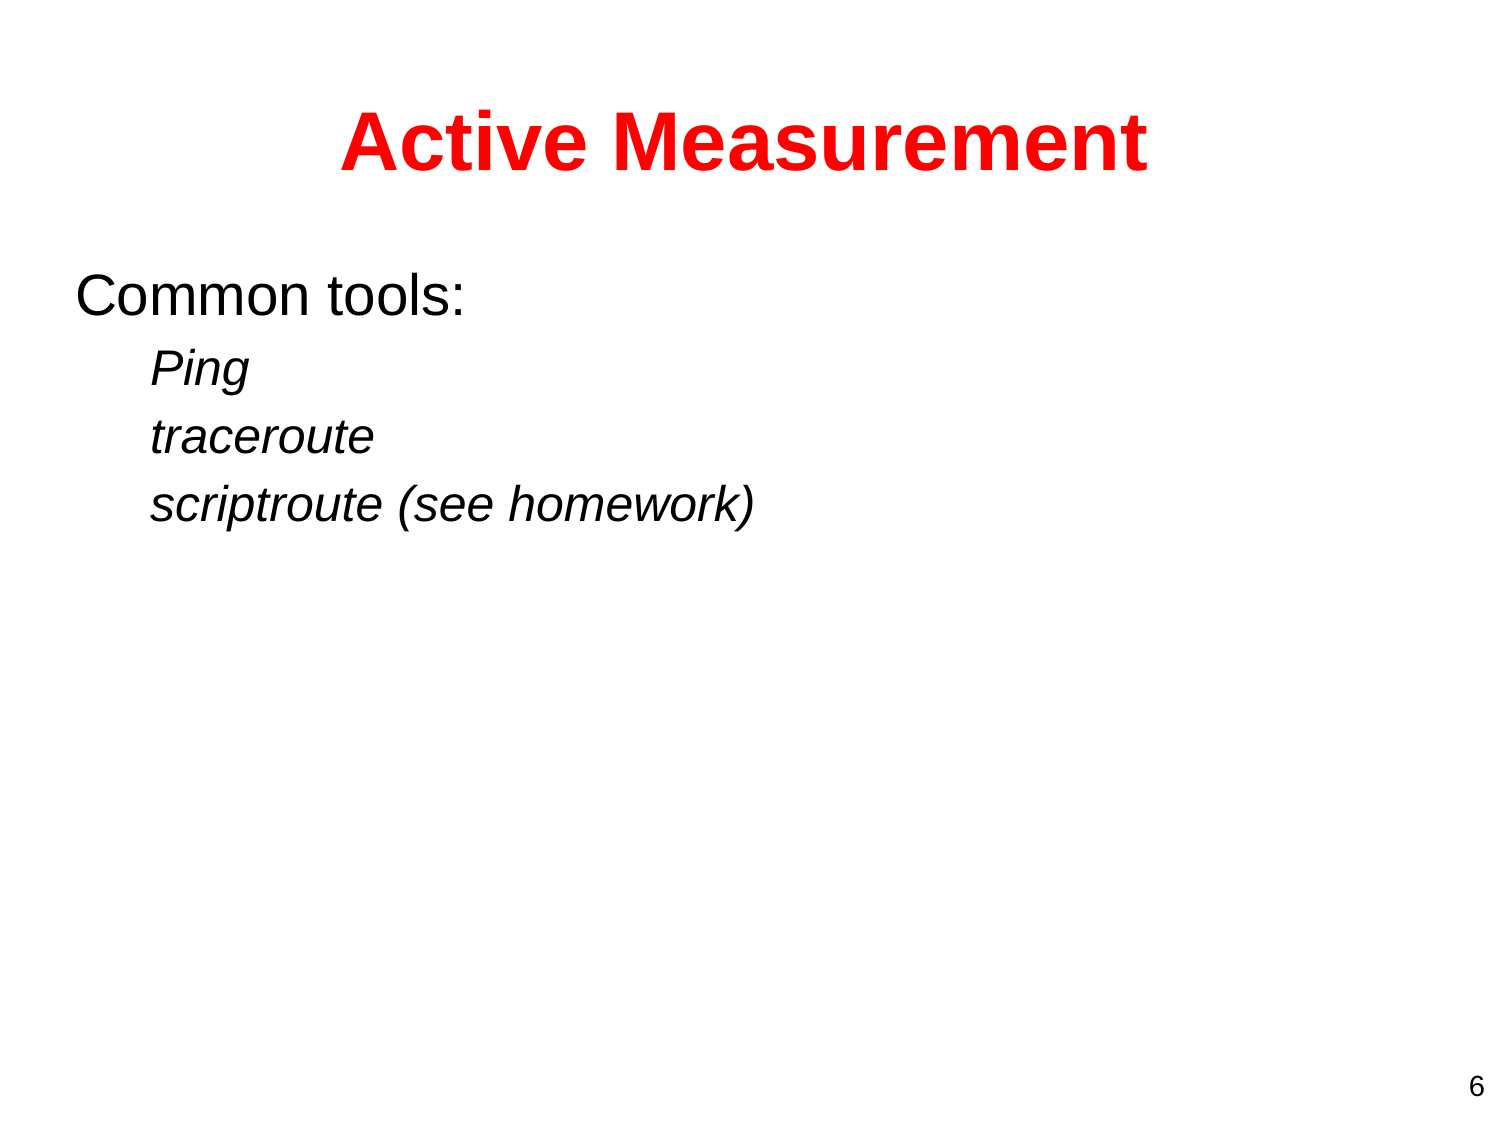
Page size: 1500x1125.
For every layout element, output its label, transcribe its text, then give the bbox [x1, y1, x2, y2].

list Common tools: Ping traceroute scriptroute (see homework) [75, 262, 1426, 991]
title Active Measurement [24, 39, 1463, 243]
